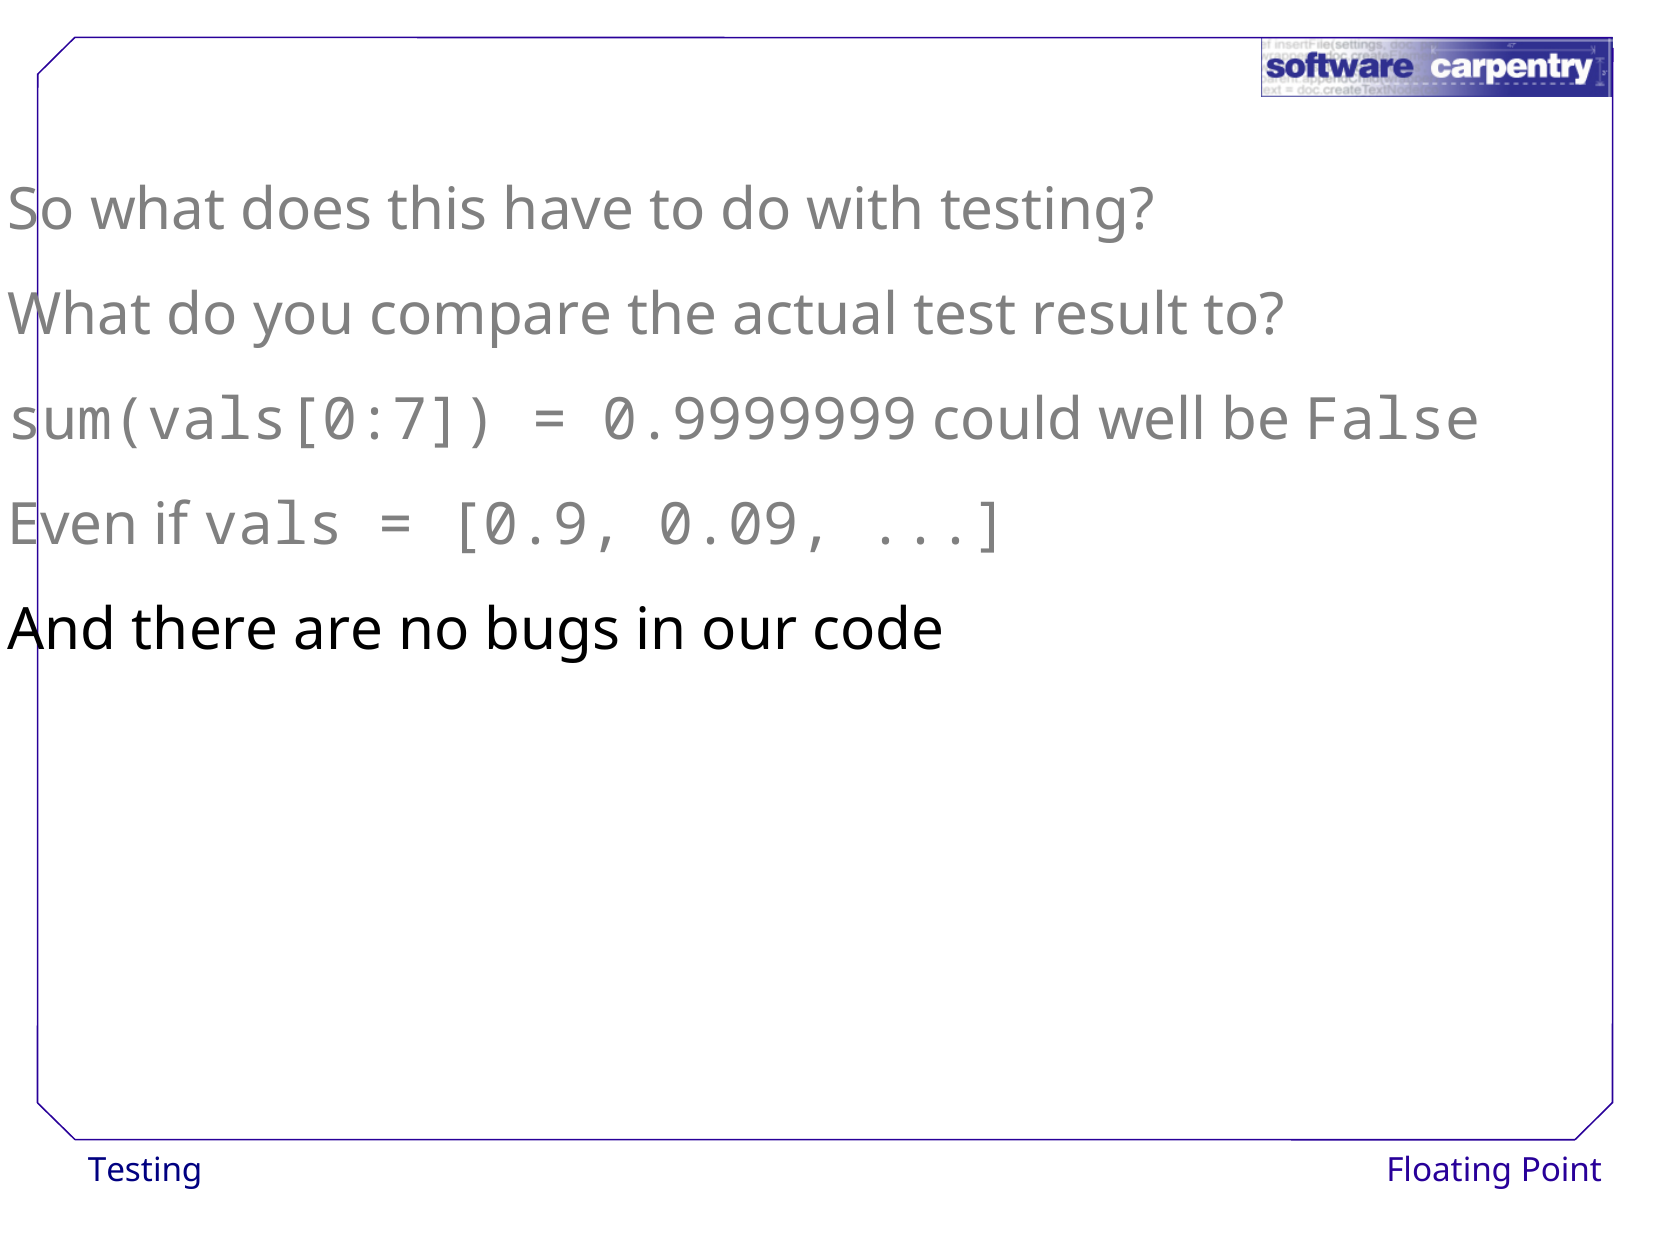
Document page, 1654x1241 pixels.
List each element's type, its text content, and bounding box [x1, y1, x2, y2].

text_box So what does this have to do with testing? What do you compare the actual test result to? sum(vals[0:7]) = 0.9999999 could well be False Even if vals = [0.9, 0.09, ...] And there are no bugs in our code [0, 128, 1646, 669]
picture [1261, 39, 1613, 97]
